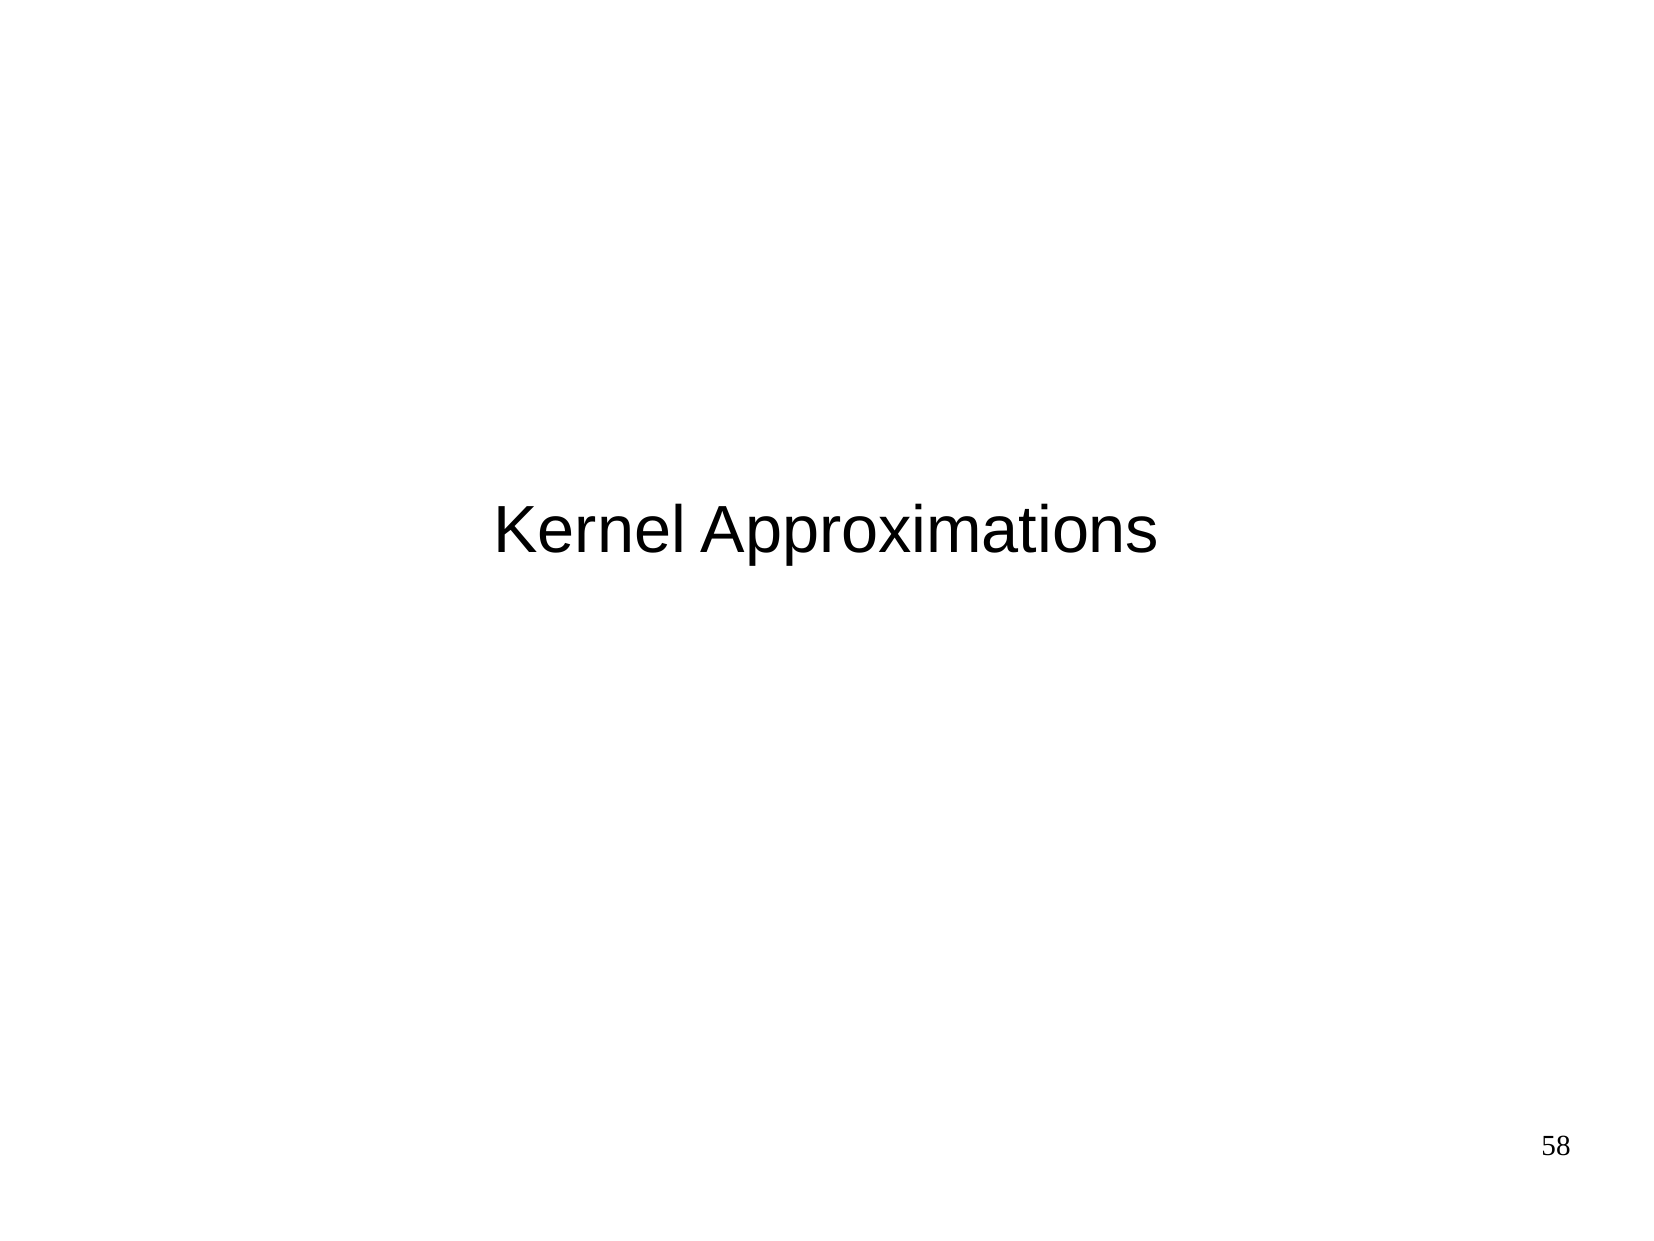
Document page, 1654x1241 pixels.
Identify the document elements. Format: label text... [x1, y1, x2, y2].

subtitle Kernel Approximations [82, 49, 1571, 1010]
